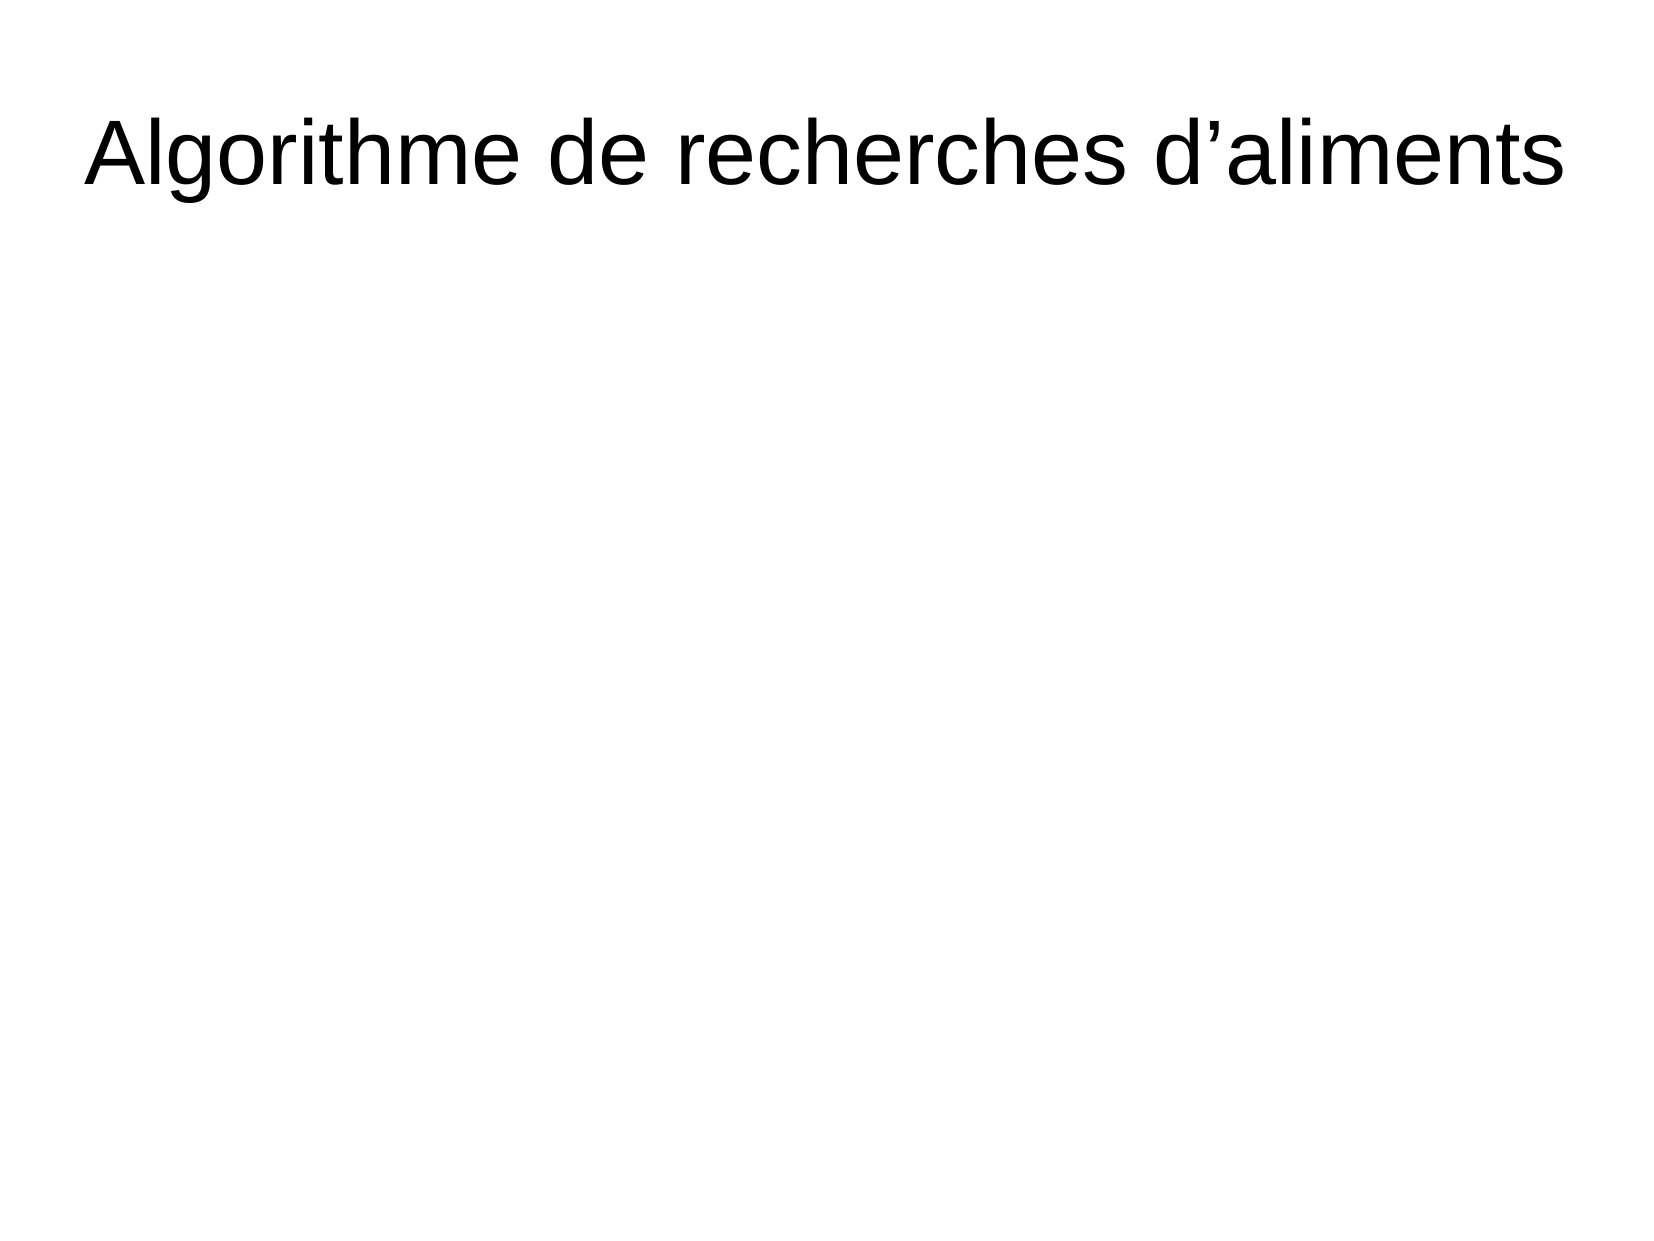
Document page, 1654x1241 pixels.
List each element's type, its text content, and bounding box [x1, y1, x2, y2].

title Algorithme de recherches d’aliments [82, 49, 1571, 257]
